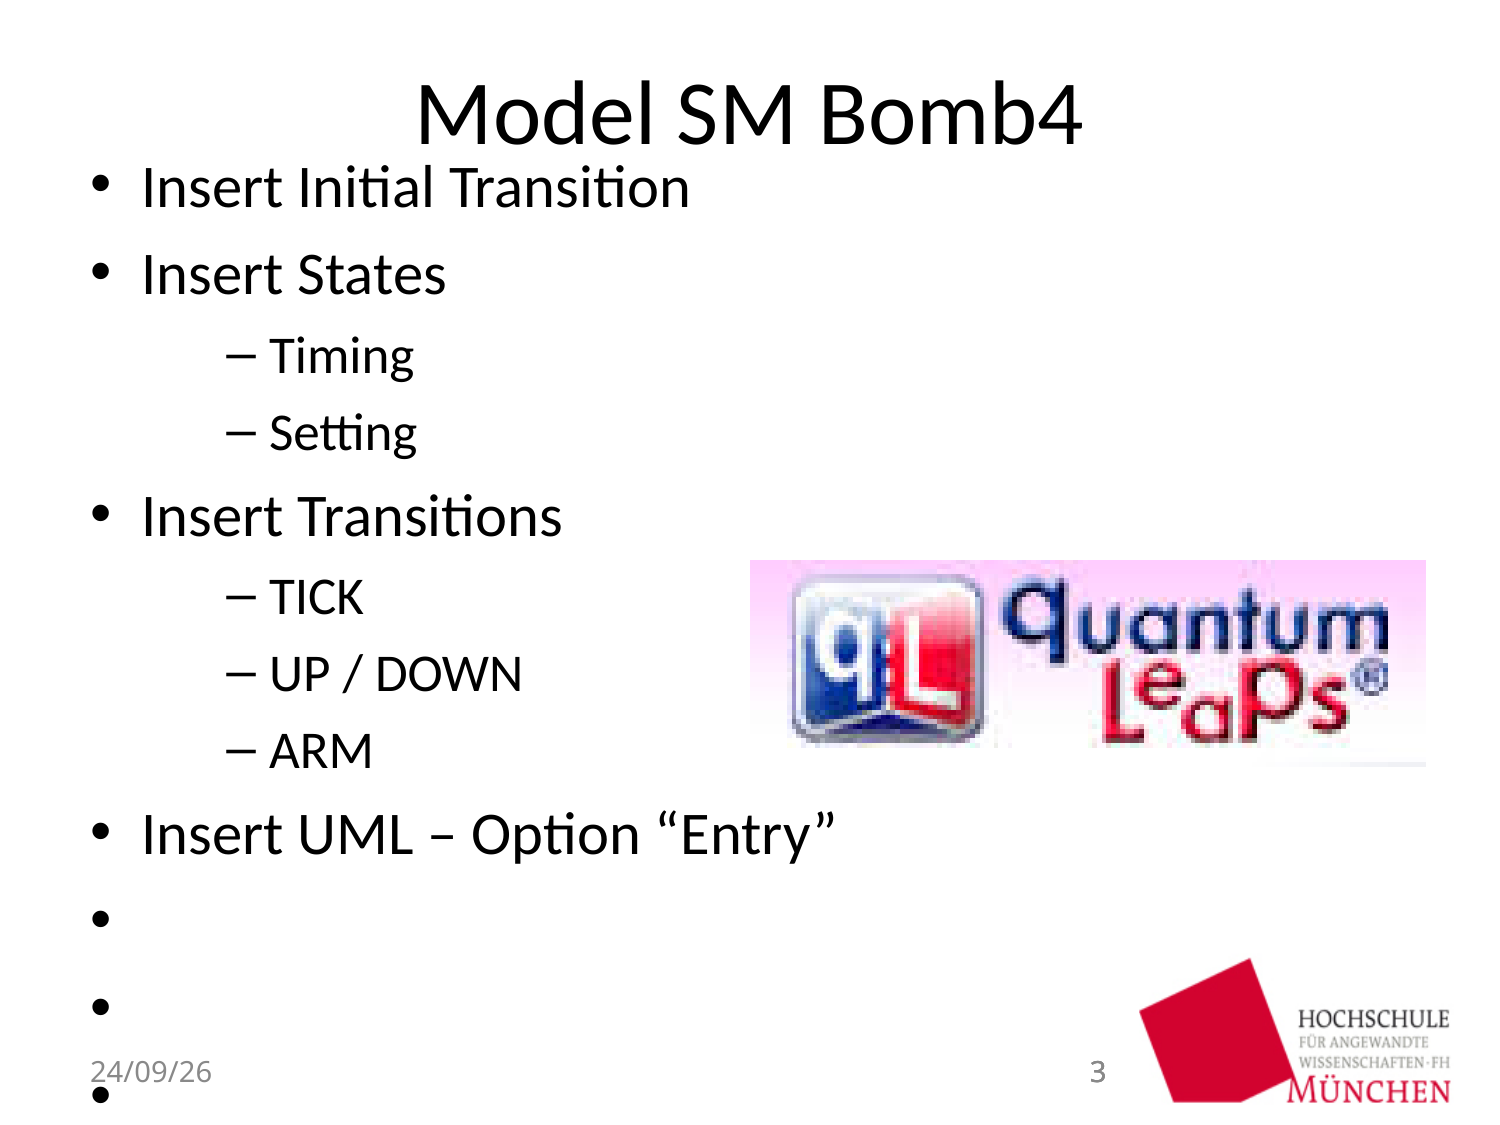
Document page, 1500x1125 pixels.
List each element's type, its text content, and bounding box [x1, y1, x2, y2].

title Model SM Bomb4 [75, 45, 1426, 138]
text_box [1074, 1042, 1426, 1103]
text_box 25/05/2015 [75, 1042, 426, 1103]
picture [750, 560, 1426, 767]
list Insert Initial Transition Insert States Timing Setting Insert Transitions TICK UP / DOWN ARM Insert UML – Option “Entry” [75, 138, 1426, 882]
